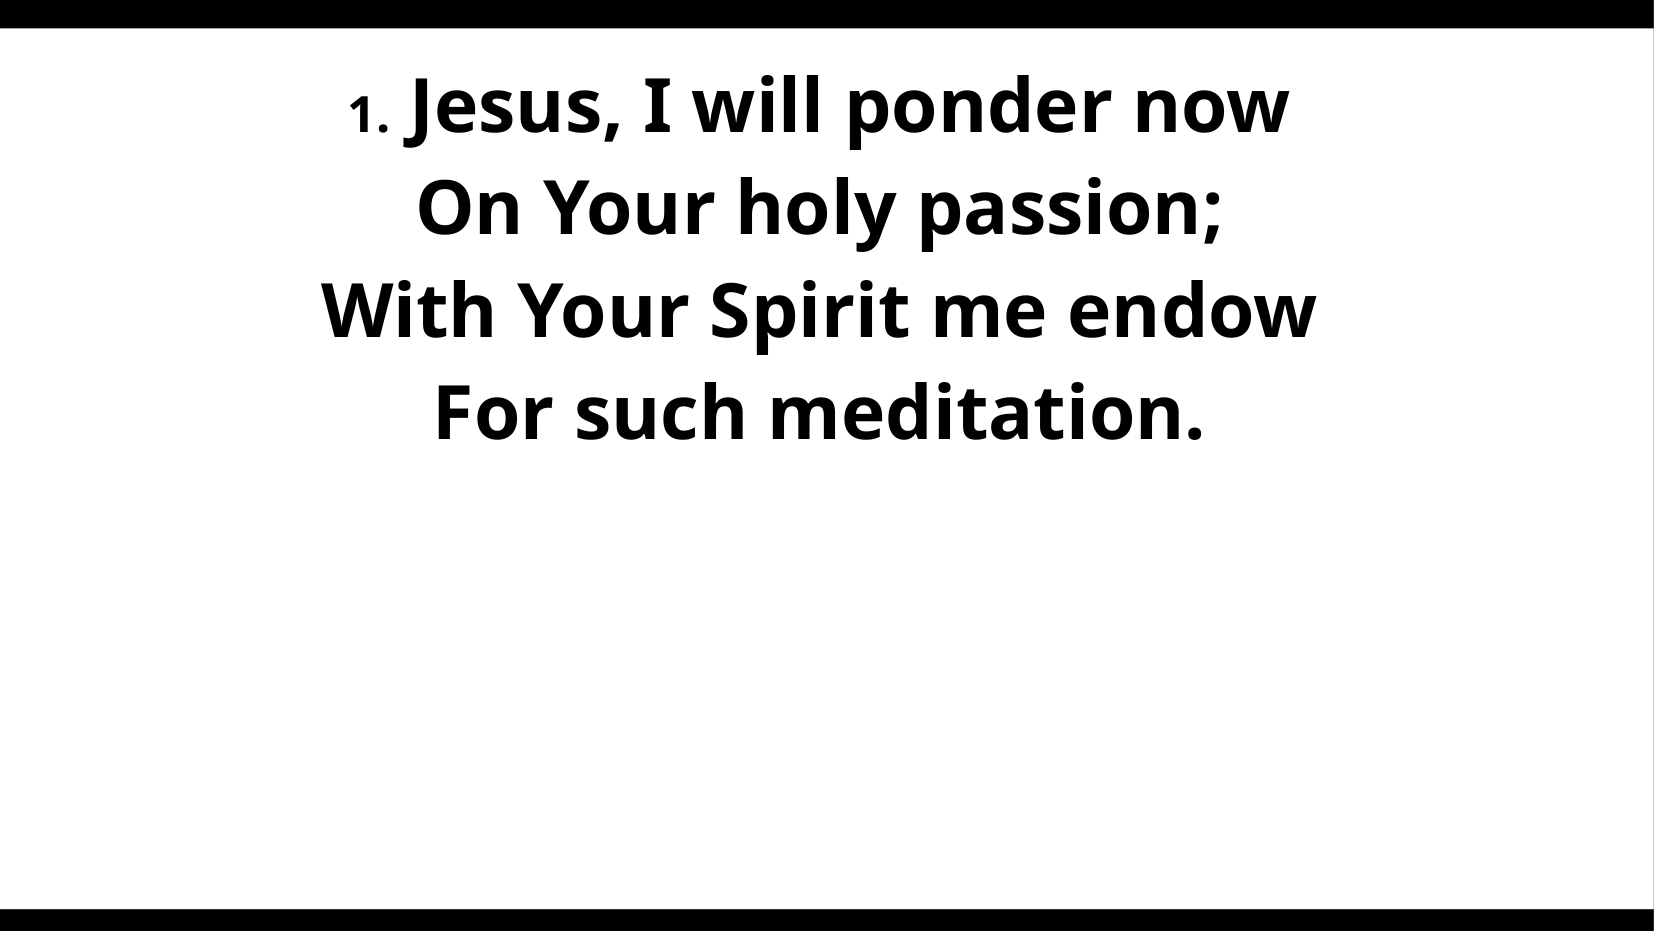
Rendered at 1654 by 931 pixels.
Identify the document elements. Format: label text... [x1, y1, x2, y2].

picture [0, 0, 1654, 931]
text_box 1. Jesus, I will ponder now On Your holy passion; With Your Spirit me endow For such meditation. [86, 45, 1553, 460]
